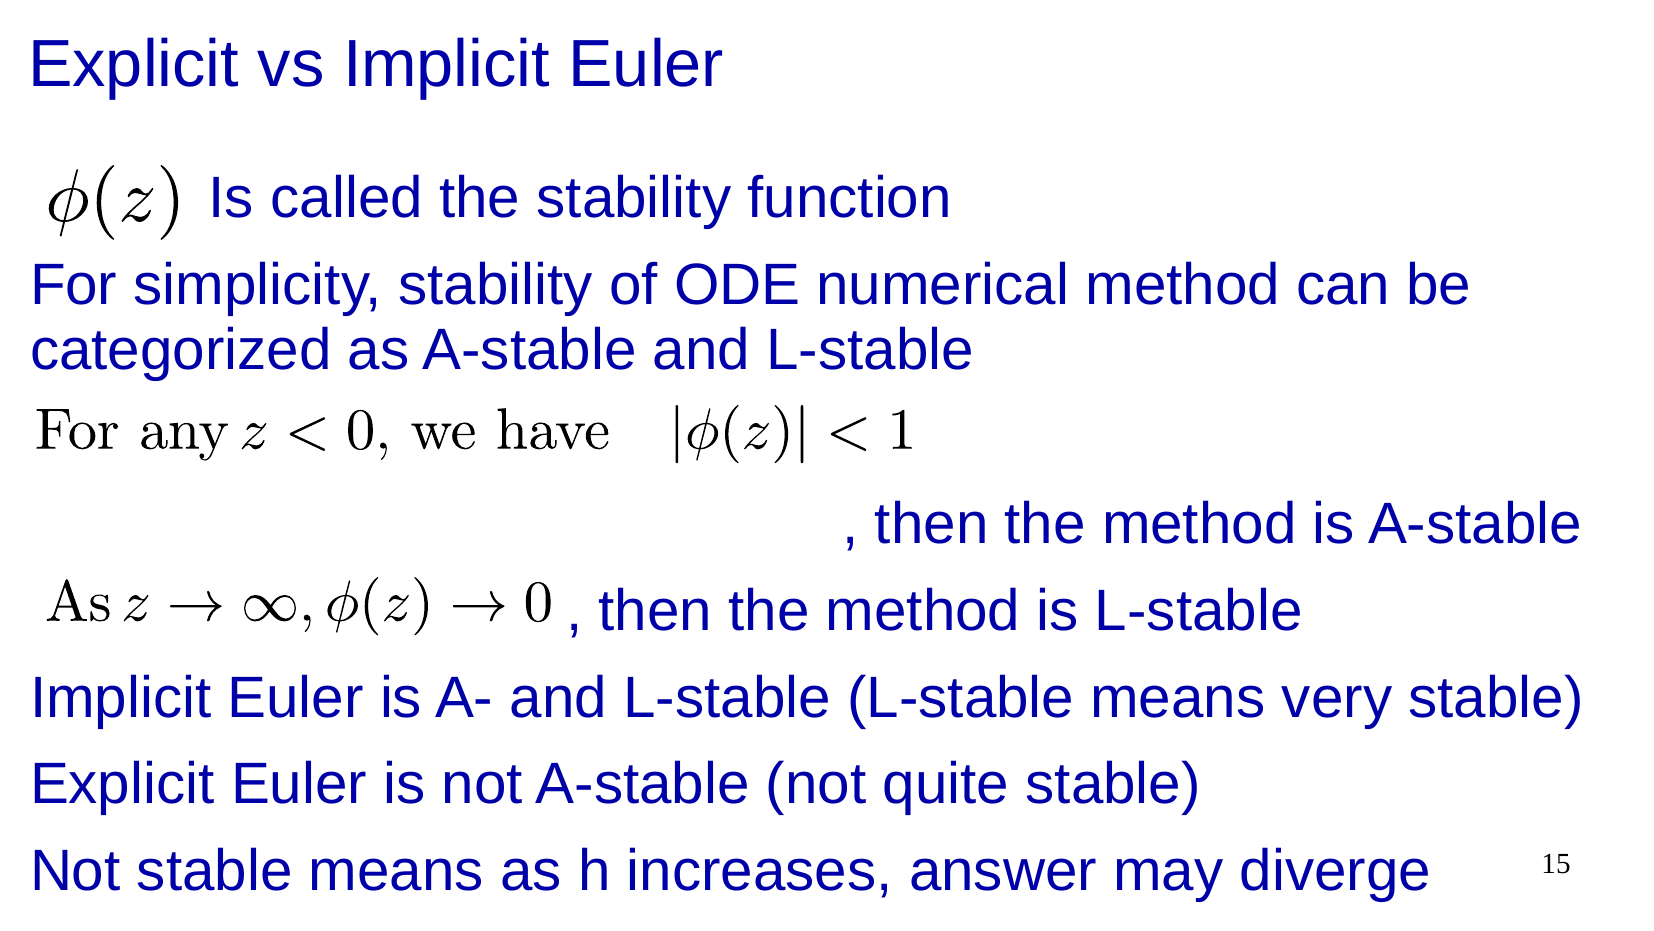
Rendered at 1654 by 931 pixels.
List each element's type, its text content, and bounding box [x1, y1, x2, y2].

text_box [34, 405, 917, 464]
list Is called the stability function For simplicity, stability of ODE numerical method can be categorized as A-stable and L-stable , then the method is A-stable , then the method is L-stable Implicit Euler is A- and L-stable (L-stable means very stable) Explicit Euler is not A-stable (not quite stable) Not stable means as h increases, answer may diverge [30, 165, 1645, 916]
text_box [45, 165, 186, 240]
title Explicit vs Implicit Euler [28, 21, 1626, 106]
text_box [45, 577, 553, 636]
